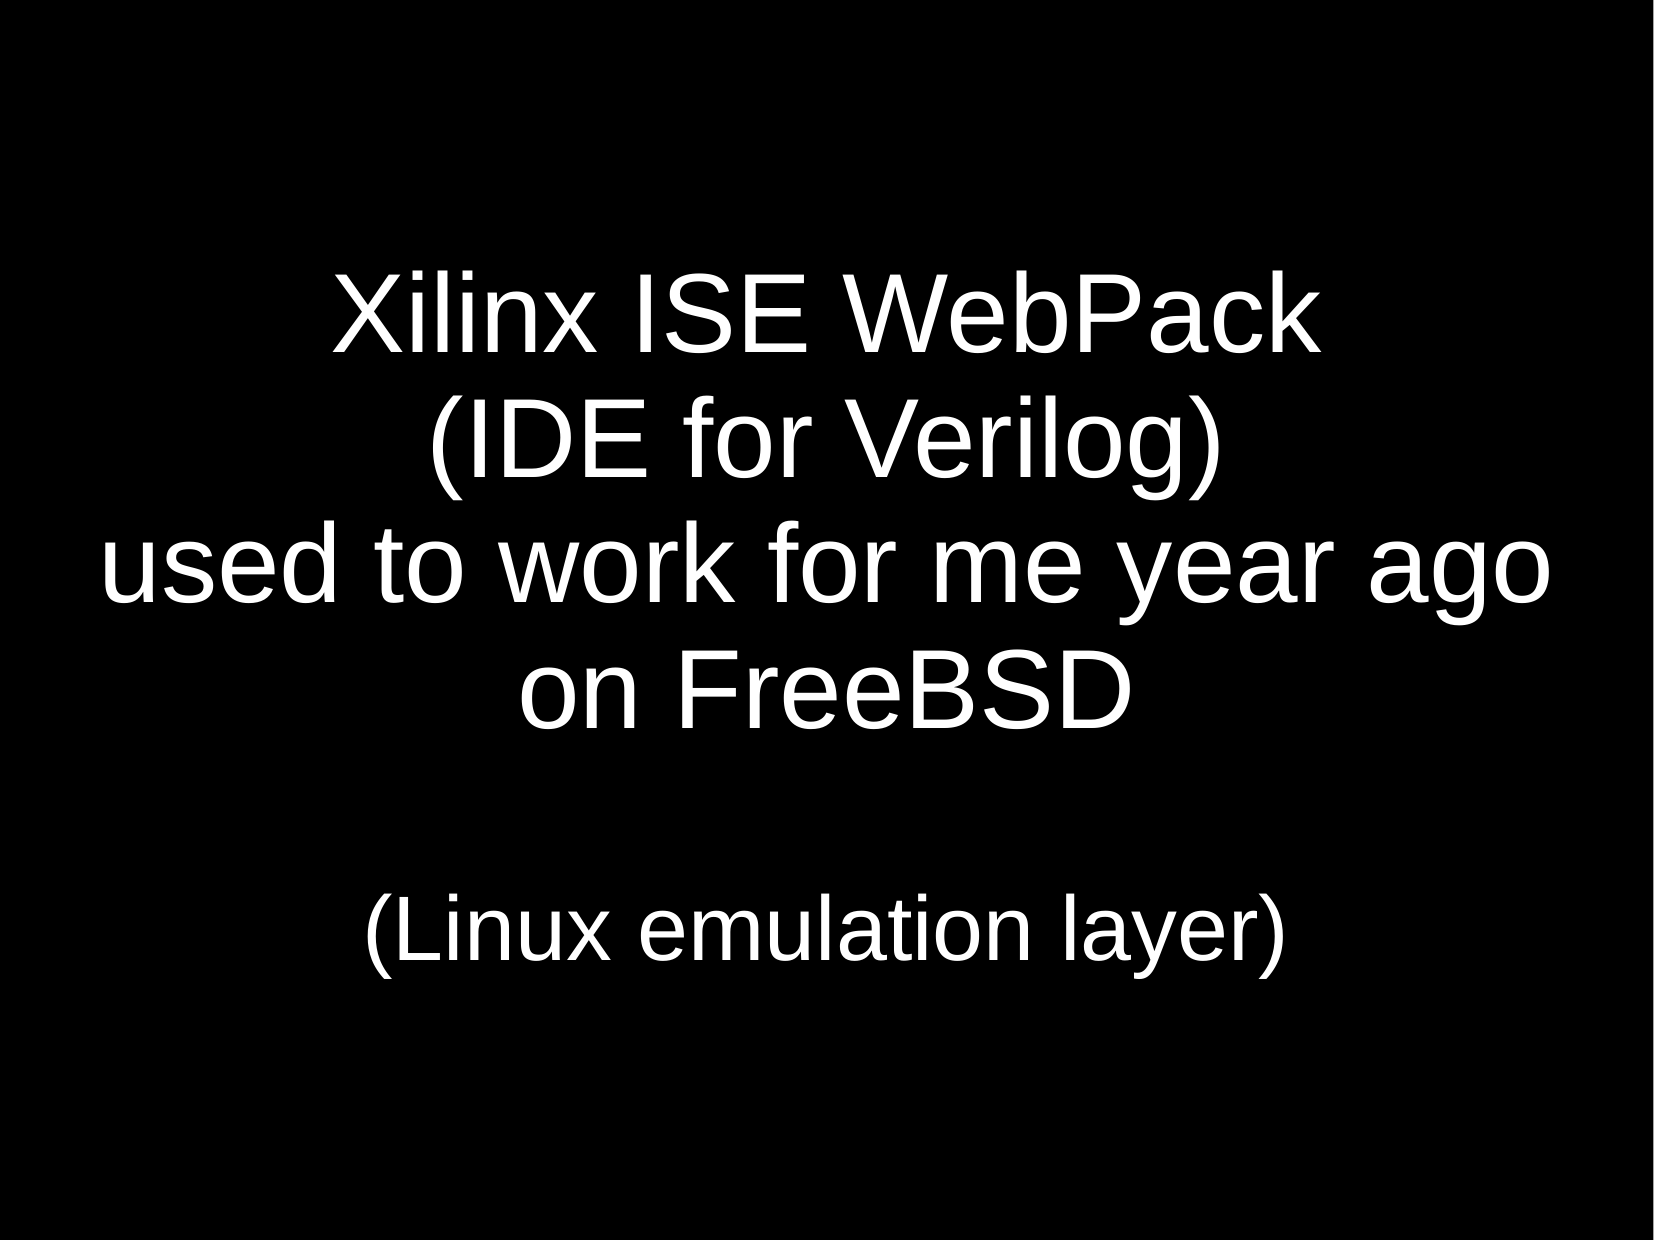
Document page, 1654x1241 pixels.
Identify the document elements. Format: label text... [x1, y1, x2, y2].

title Xilinx ISE WebPack (IDE for Verilog) used to work for me year ago on FreeBSD (Linux emulation layer) [82, 49, 1571, 1182]
